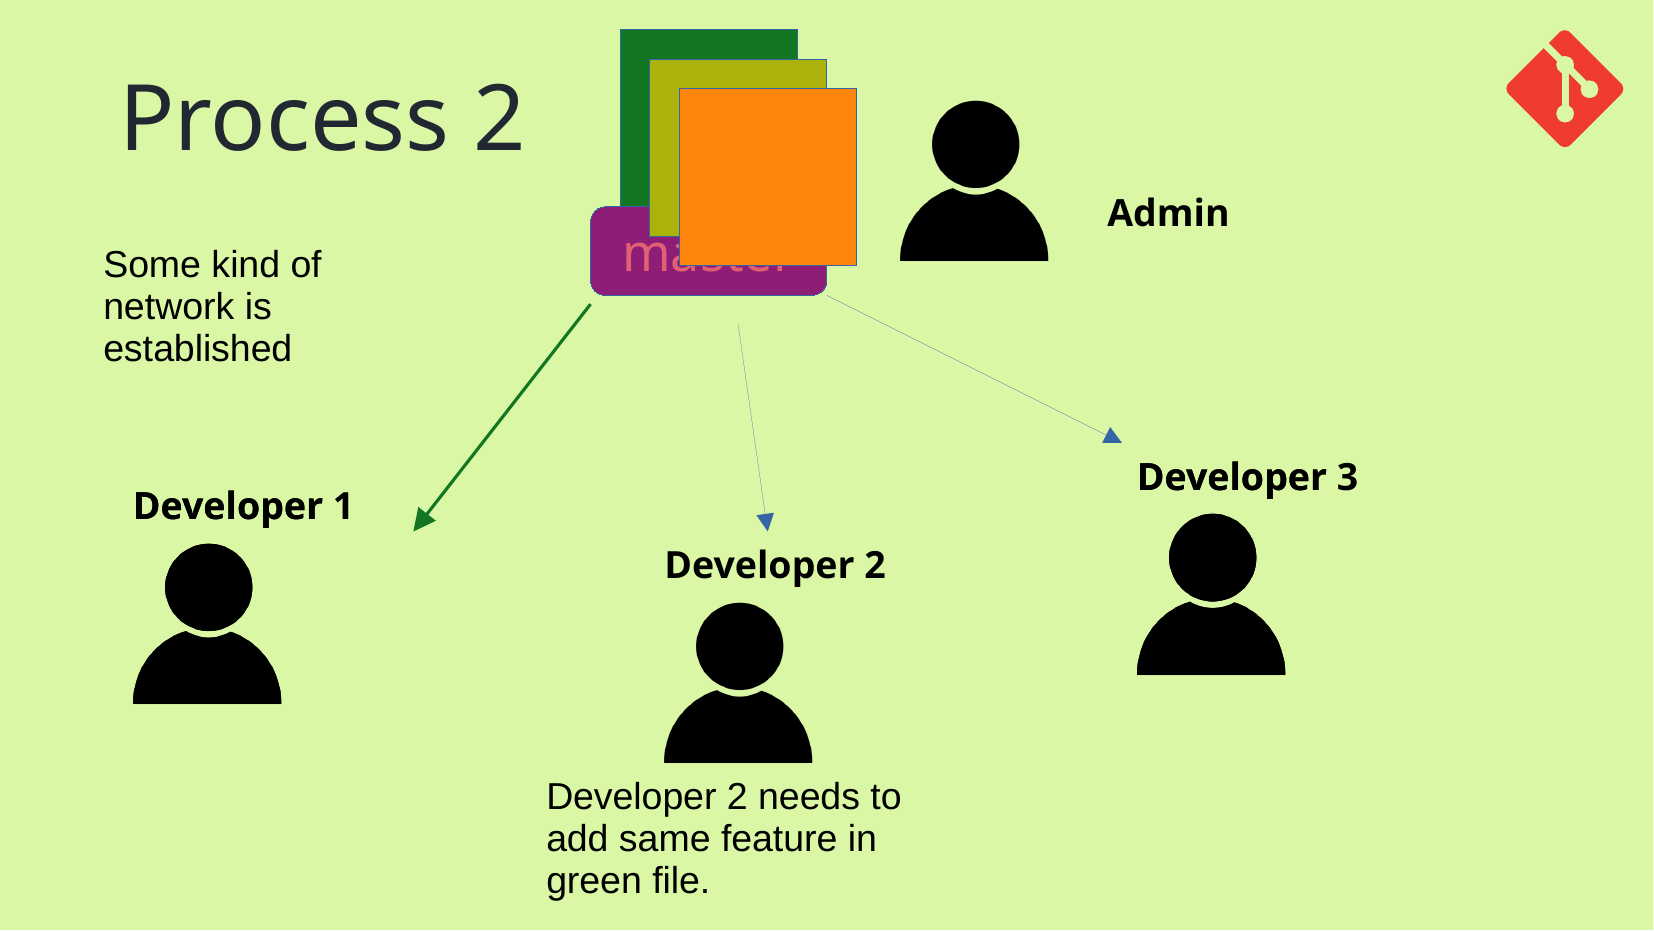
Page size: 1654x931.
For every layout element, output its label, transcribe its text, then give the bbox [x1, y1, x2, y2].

text_box Developer 2 [649, 531, 916, 631]
text_box Developer 3 [1122, 442, 1388, 542]
title Process 2 [82, 37, 563, 193]
text_box Admin [1092, 179, 1300, 237]
text_box master [590, 206, 827, 296]
text_box Developer 2 needs to add same feature in green file. [531, 767, 945, 909]
picture [1122, 542, 1300, 680]
picture [885, 88, 1063, 266]
text_box [620, 29, 857, 266]
text_box Some kind of network is established [88, 236, 355, 378]
picture [118, 572, 296, 709]
picture [1505, 29, 1625, 148]
text_box Developer 1 [118, 472, 384, 572]
picture [649, 631, 827, 767]
